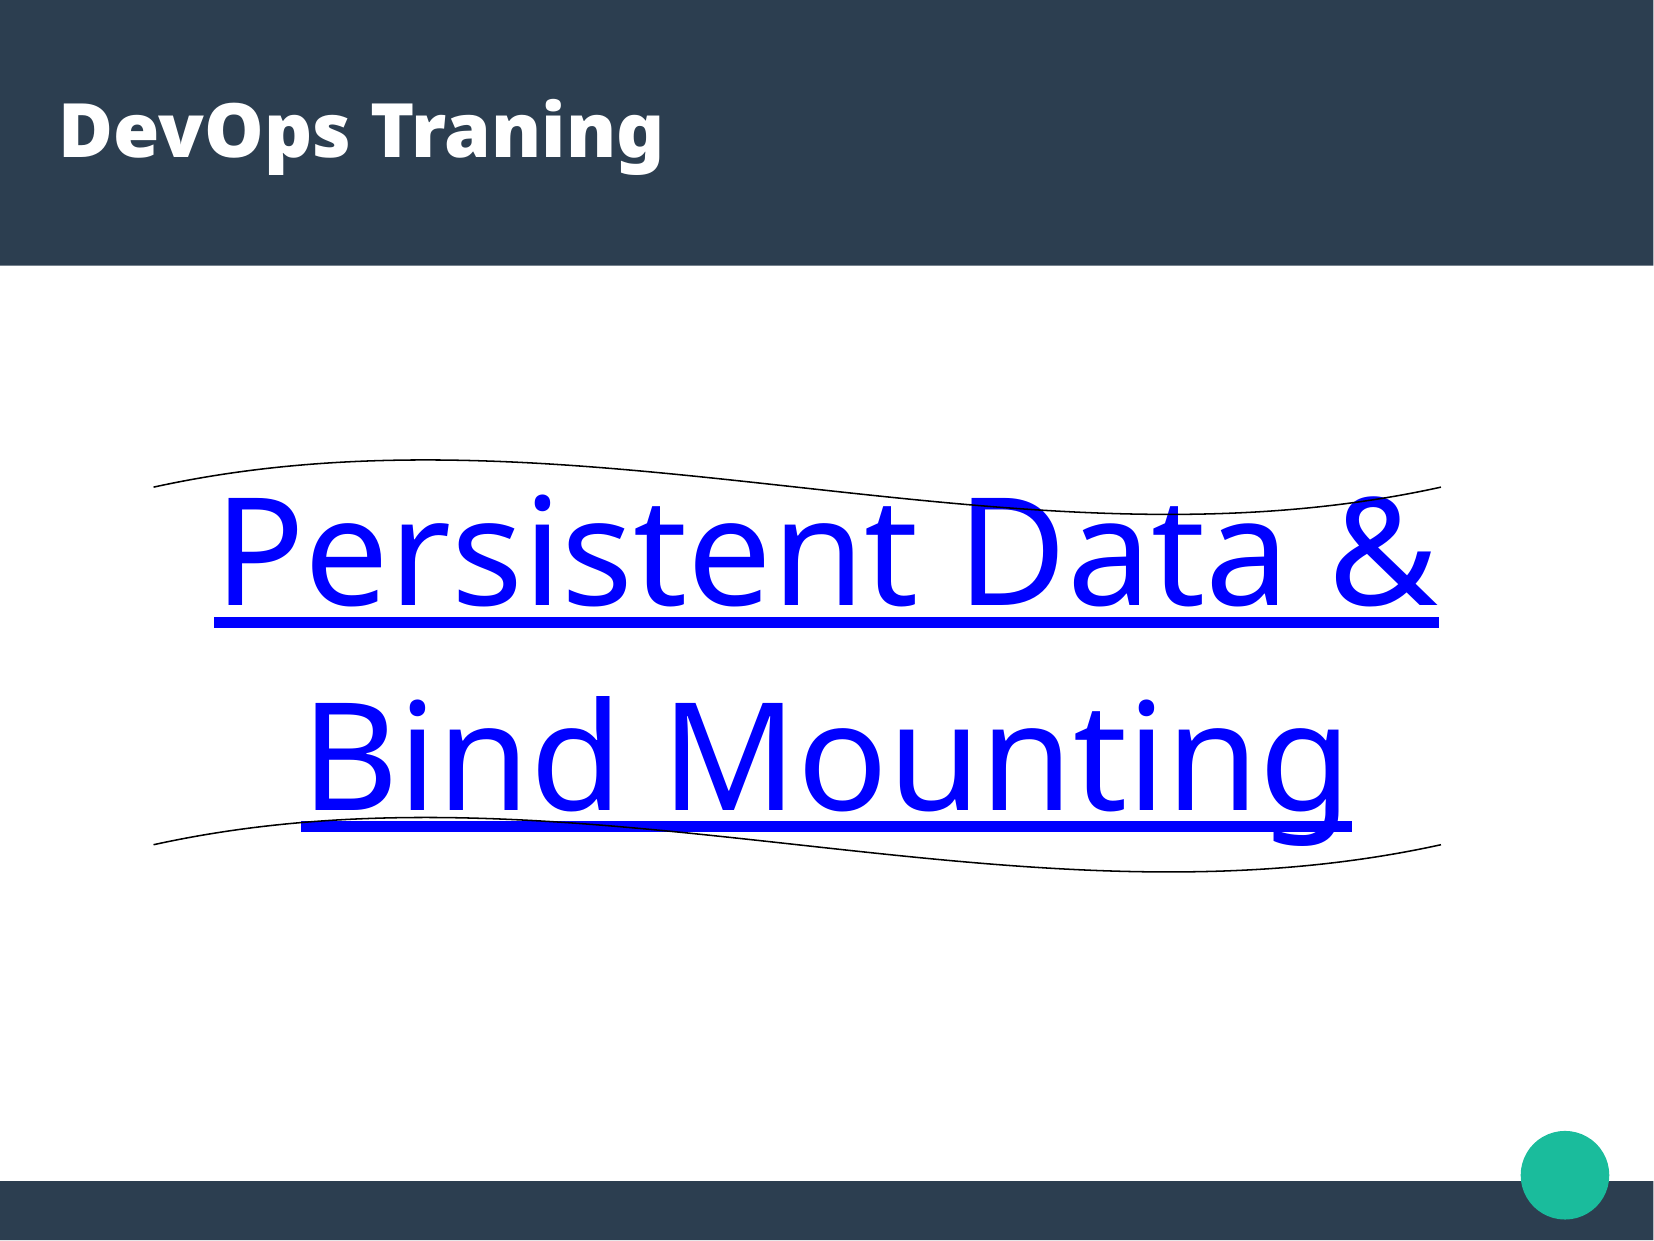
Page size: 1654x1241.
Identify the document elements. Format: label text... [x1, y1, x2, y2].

title DevOps Traning [59, 49, 1595, 207]
subtitle Persistent Data & Bind Mounting [82, 290, 1571, 1010]
